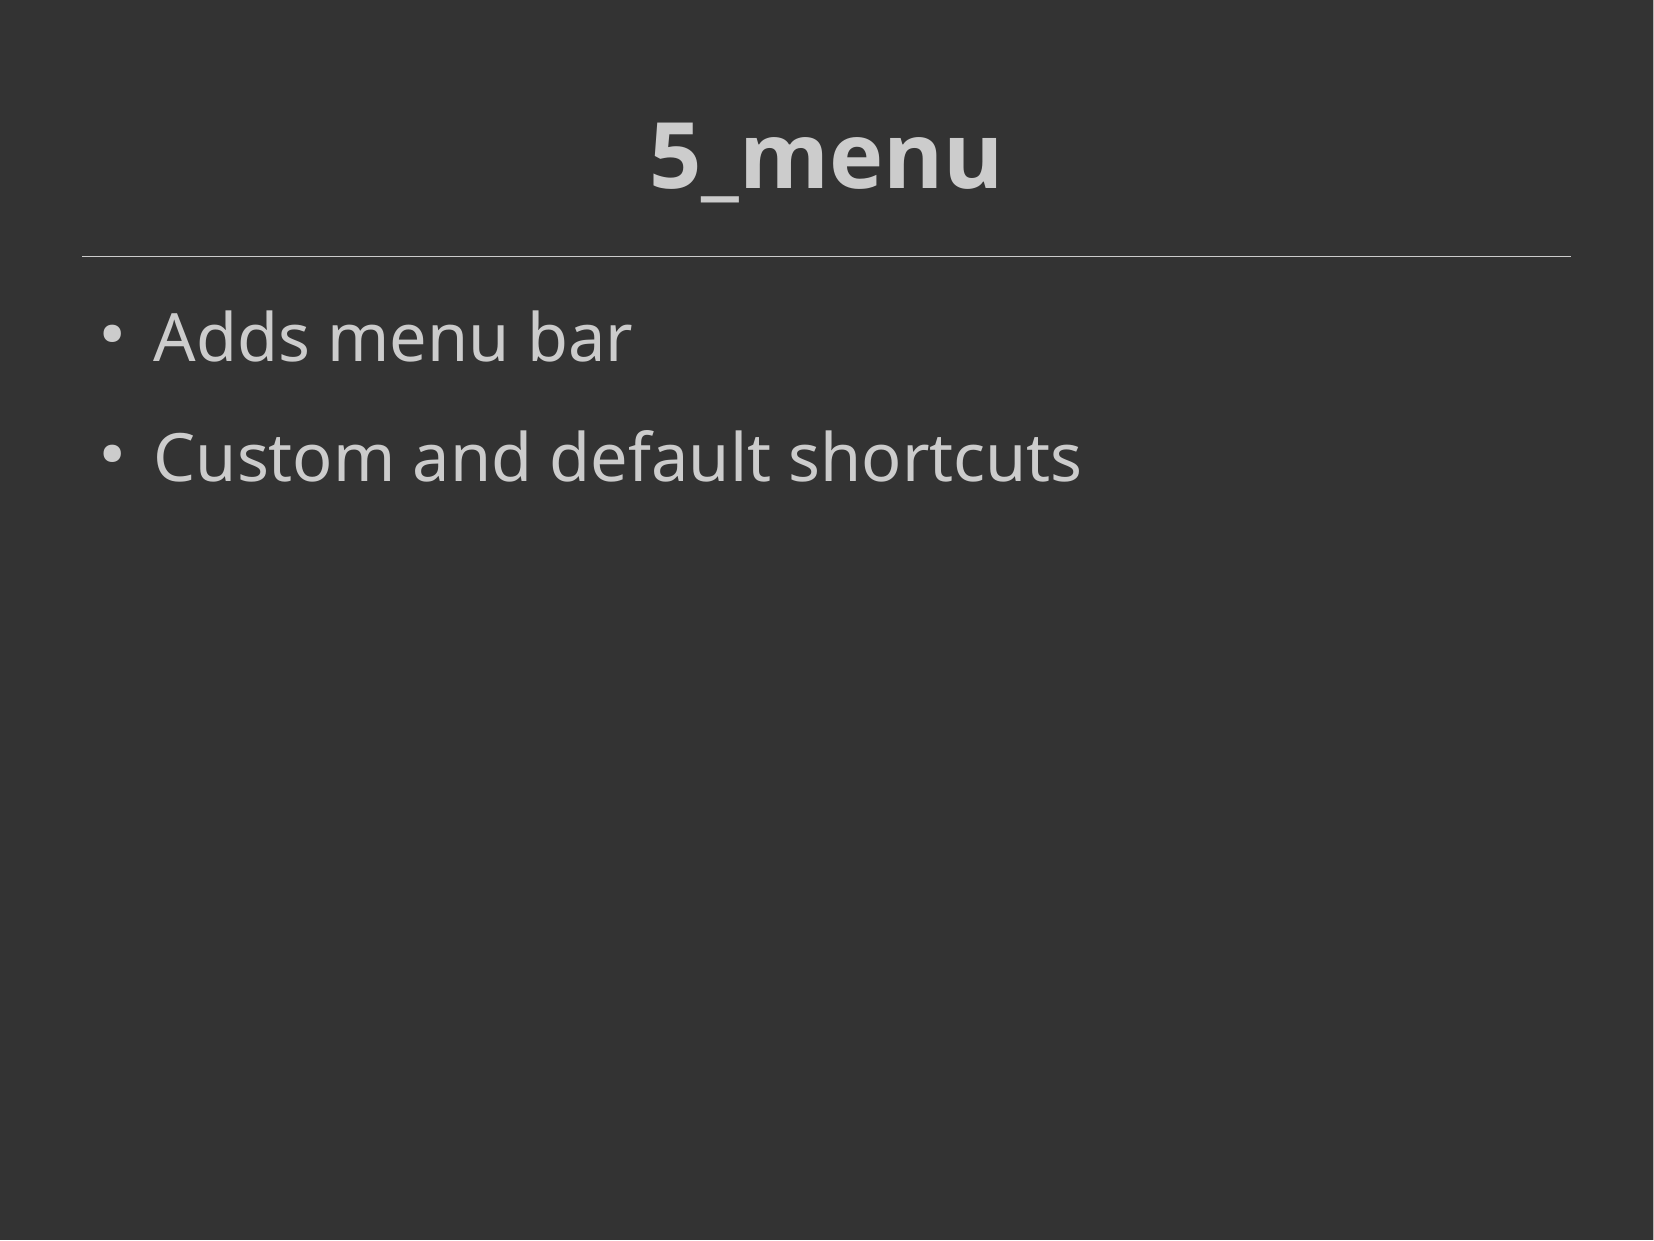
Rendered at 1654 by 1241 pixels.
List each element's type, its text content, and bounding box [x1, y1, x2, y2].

list Adds menu bar Custom and default shortcuts [82, 290, 1571, 1010]
title 5_menu [82, 49, 1571, 257]
